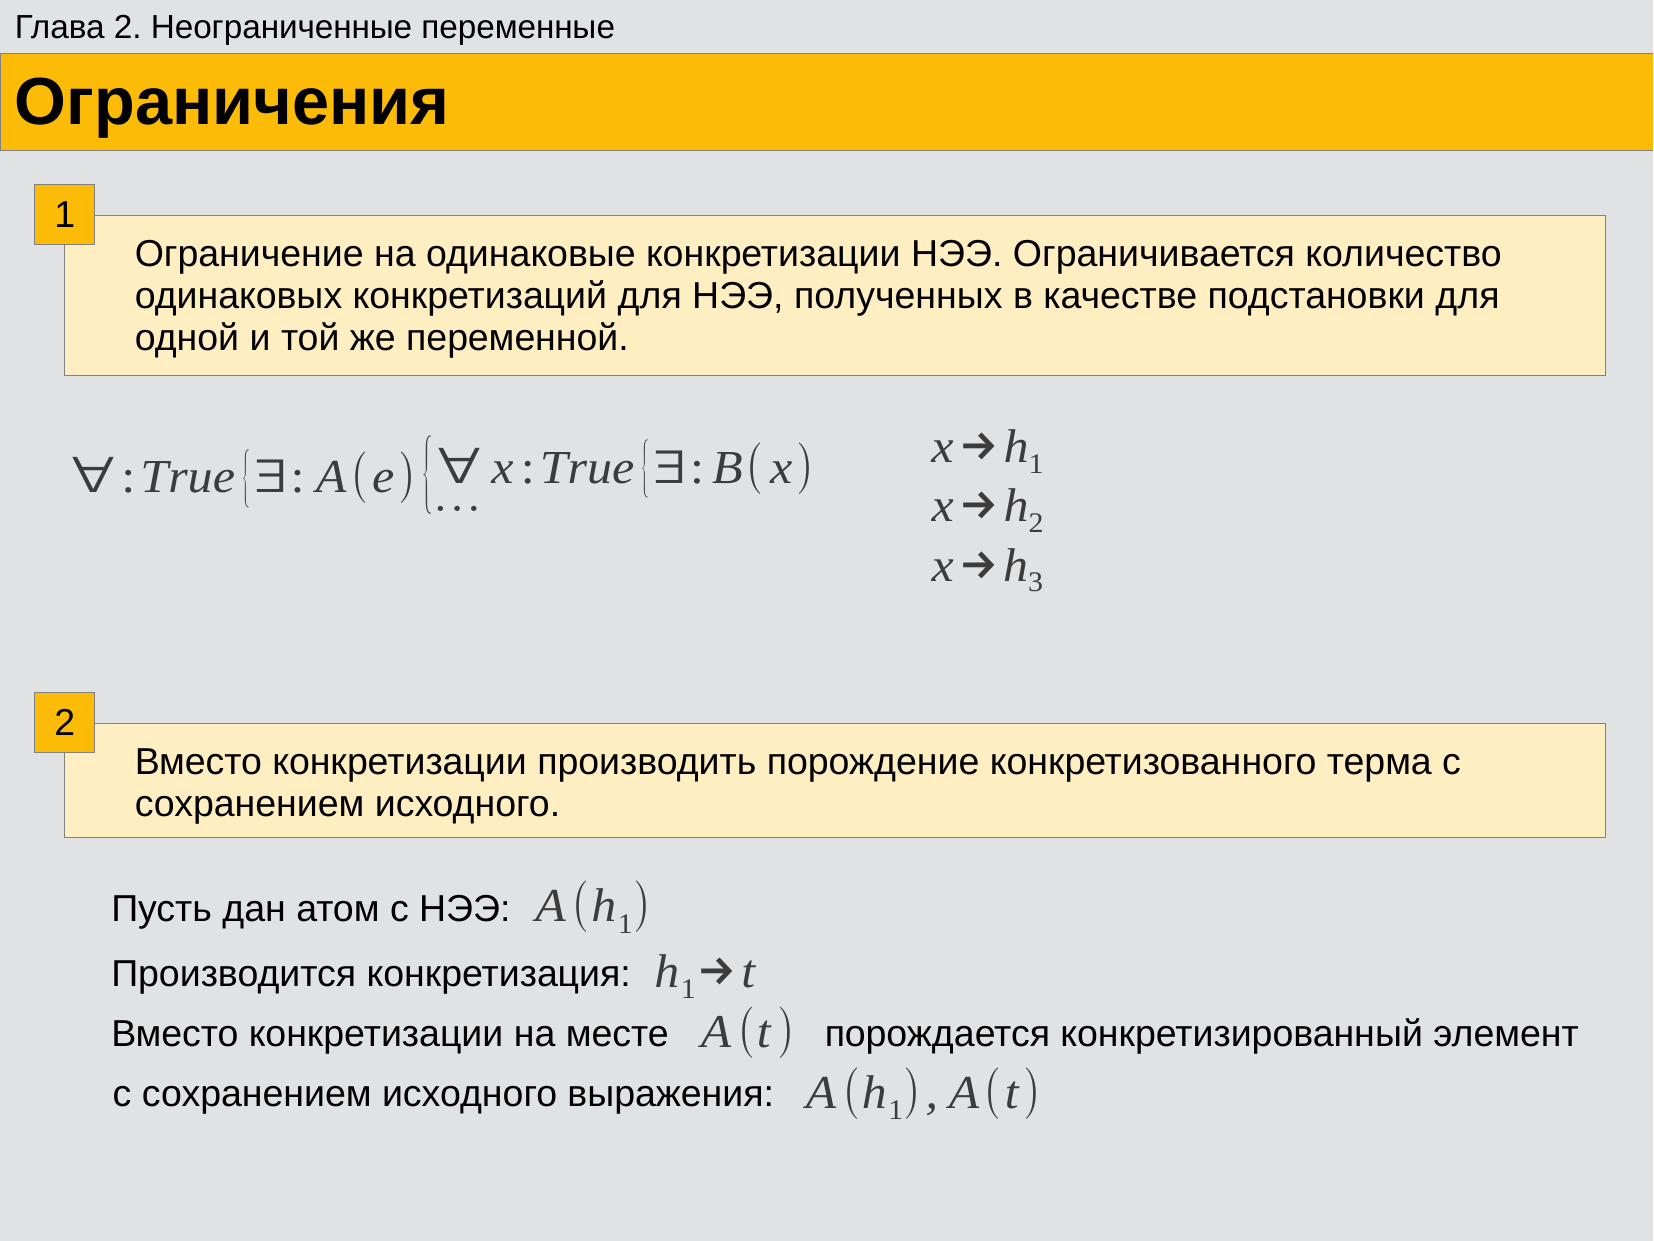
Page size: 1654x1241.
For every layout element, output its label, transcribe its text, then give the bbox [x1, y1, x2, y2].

chart [63, 433, 823, 517]
chart [524, 879, 657, 940]
text_box [64, 215, 1606, 376]
text_box Производится конкретизация: [96, 945, 570, 1004]
chart [648, 945, 800, 1062]
text_box 2 [34, 692, 95, 753]
text_box Пусть дан атом с НЭЭ: [96, 880, 463, 943]
text_box Вместо конкретизации производить порождение конкретизованного терма с сохранением исходного. [120, 732, 1266, 842]
text_box с сохранением исходного выражения: [97, 1065, 687, 1128]
text_box Вместо конкретизации на месте [96, 1004, 594, 1067]
text_box порождается конкретизированный элемент [810, 1005, 1475, 1067]
chart [795, 1065, 1047, 1126]
text_box Ограничения [0, 53, 1653, 151]
text_box Ограничение на одинаковые конкретизации НЭЭ. Ограничивается количество одинаковых конкретизаций для НЭЭ, полученных в качестве подстановки для одной и той же переменной. [120, 225, 1285, 381]
text_box 1 [34, 184, 95, 245]
chart [922, 420, 1050, 598]
text_box [64, 723, 1606, 838]
text_box Глава 2. Неограниченные переменные [0, 1, 528, 58]
text_box [1267, 756, 1278, 772]
